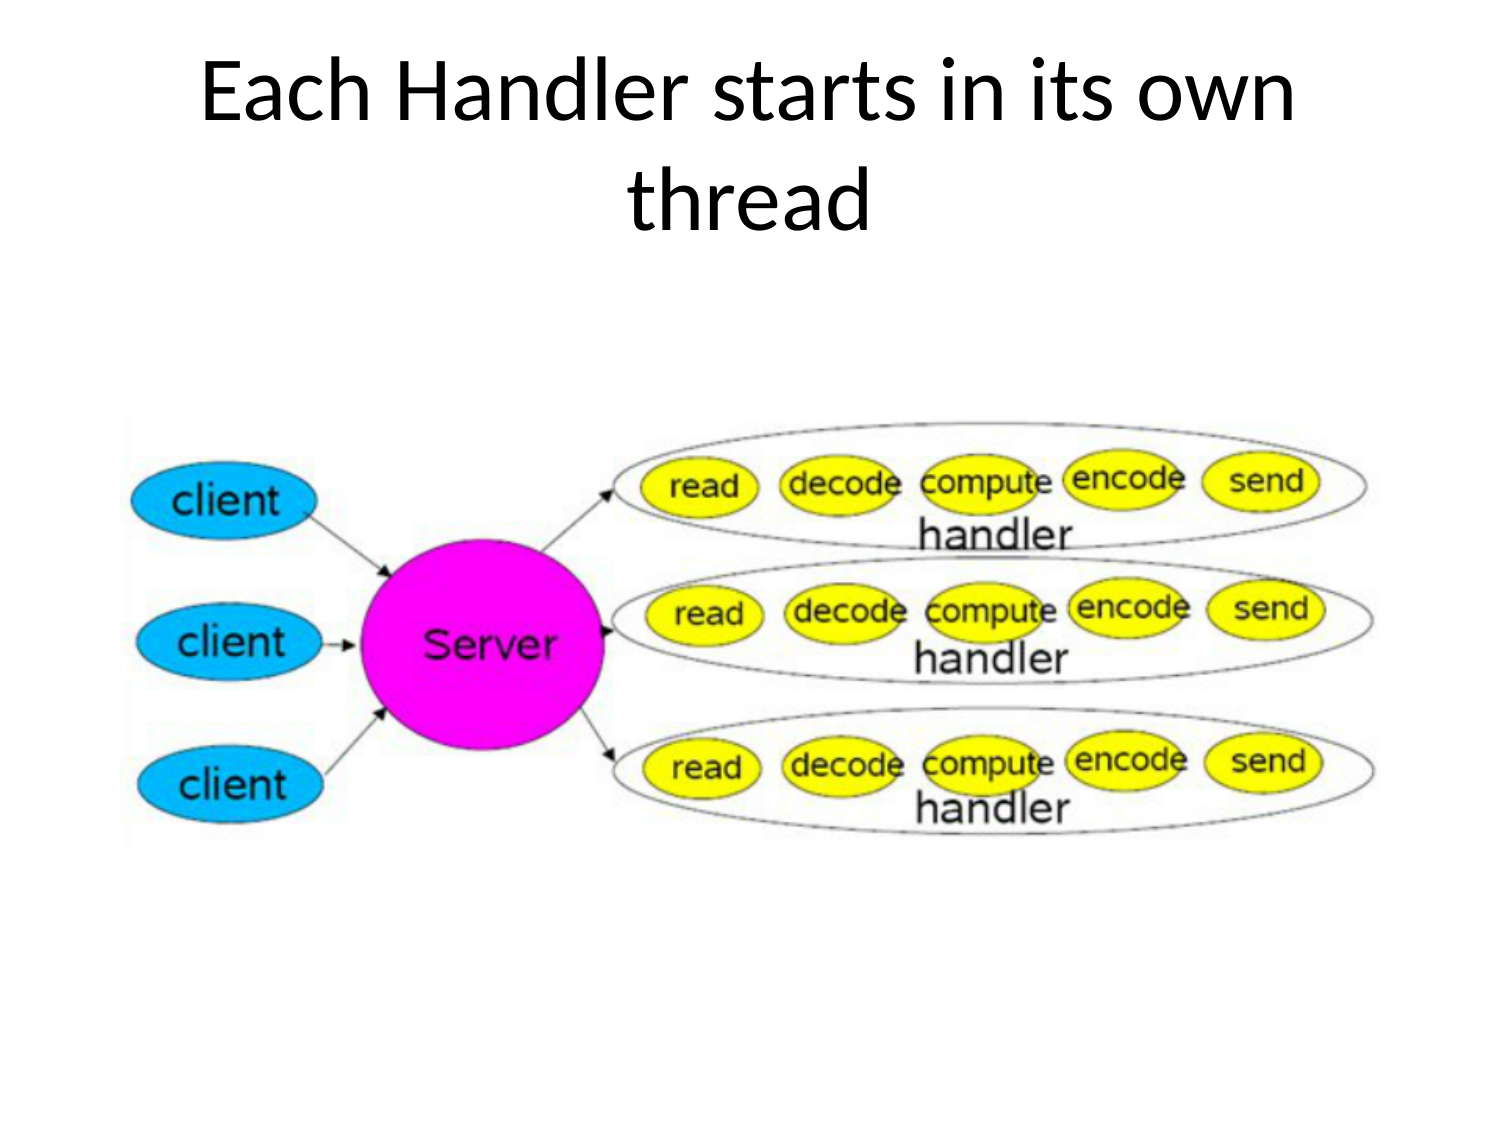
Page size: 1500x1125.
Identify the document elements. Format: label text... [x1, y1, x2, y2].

picture [120, 415, 1380, 852]
text_box Each Handler starts in its own thread [75, 45, 1425, 233]
